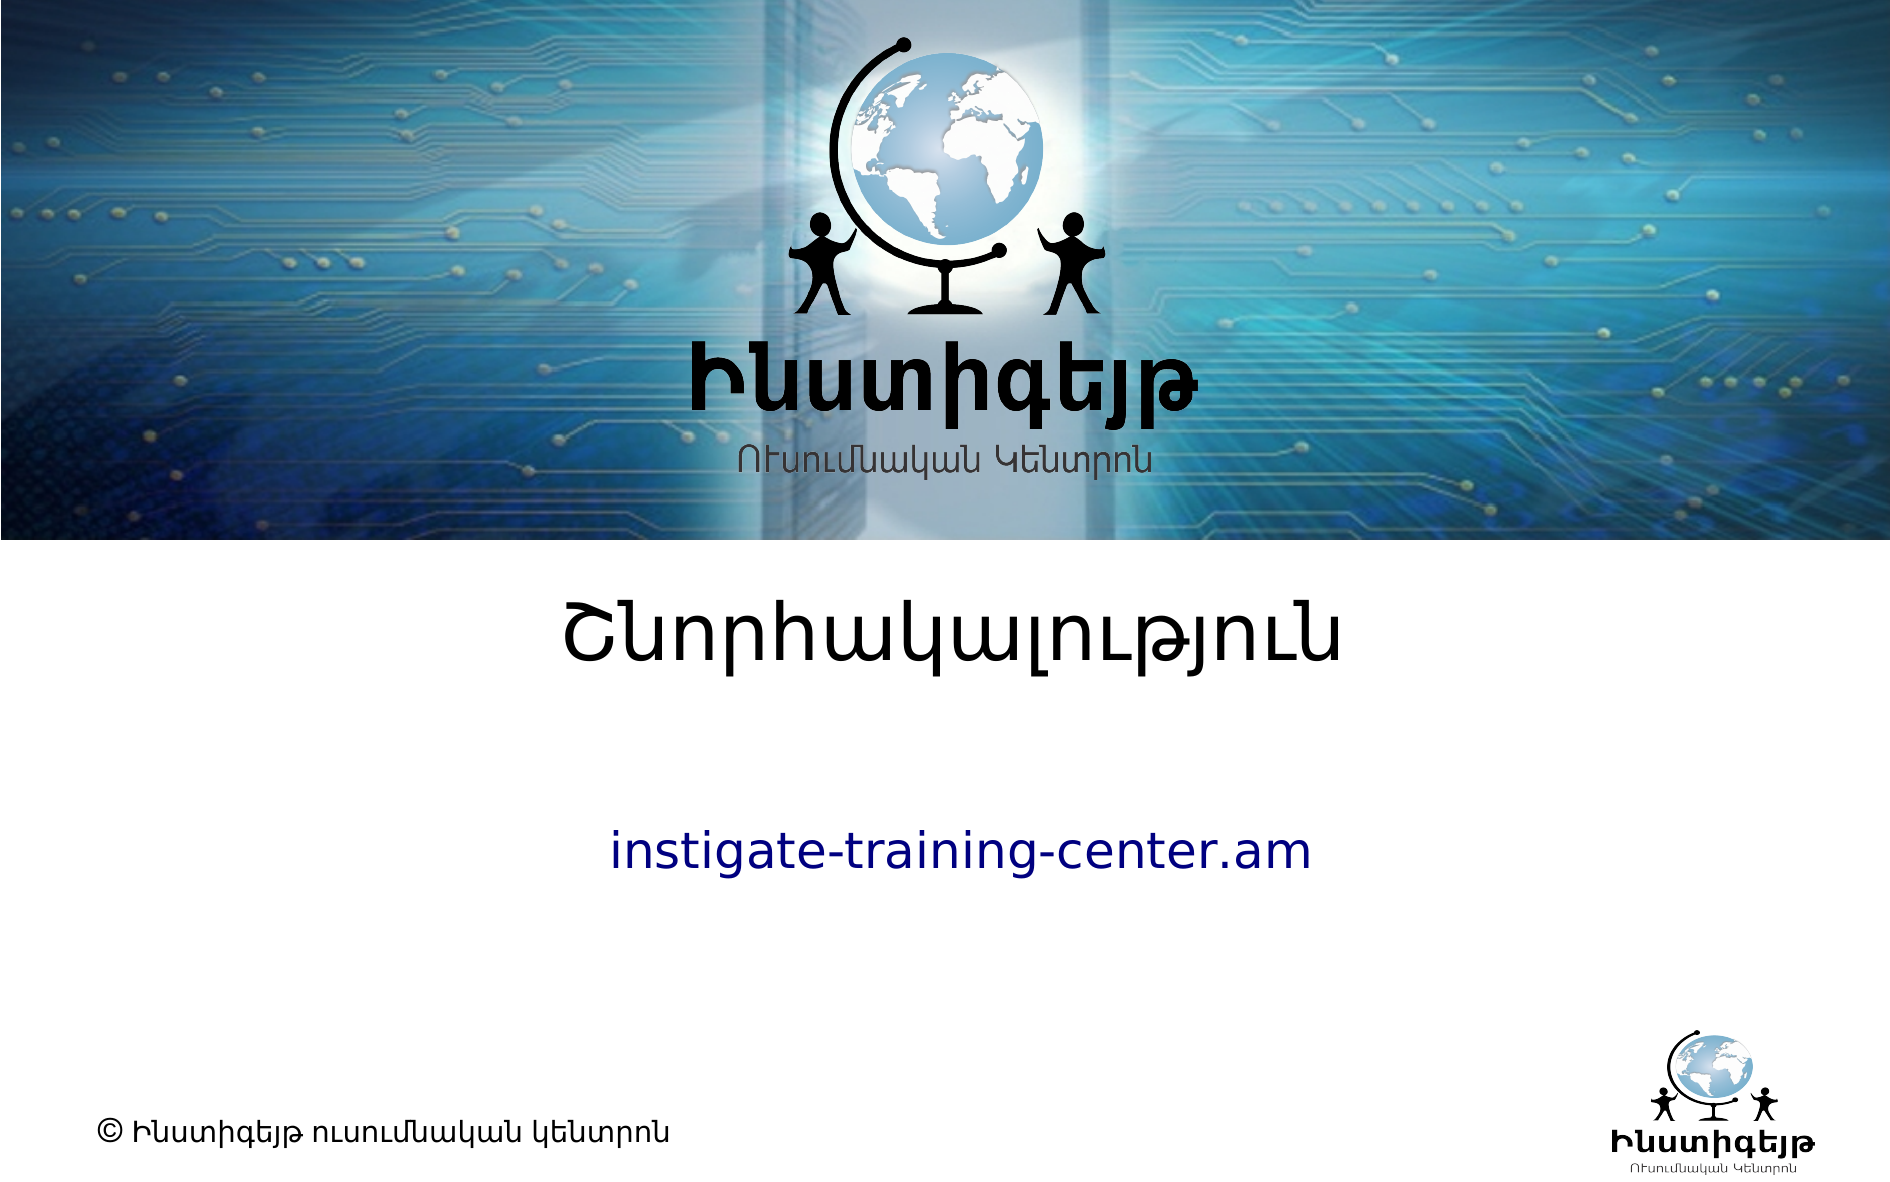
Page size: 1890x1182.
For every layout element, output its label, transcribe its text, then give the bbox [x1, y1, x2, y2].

picture [1, 0, 1890, 540]
title Շնորհակալություն [150, 586, 1757, 742]
picture [1612, 1030, 1815, 1175]
subtitle instigate-training-center.am [300, 819, 1623, 938]
